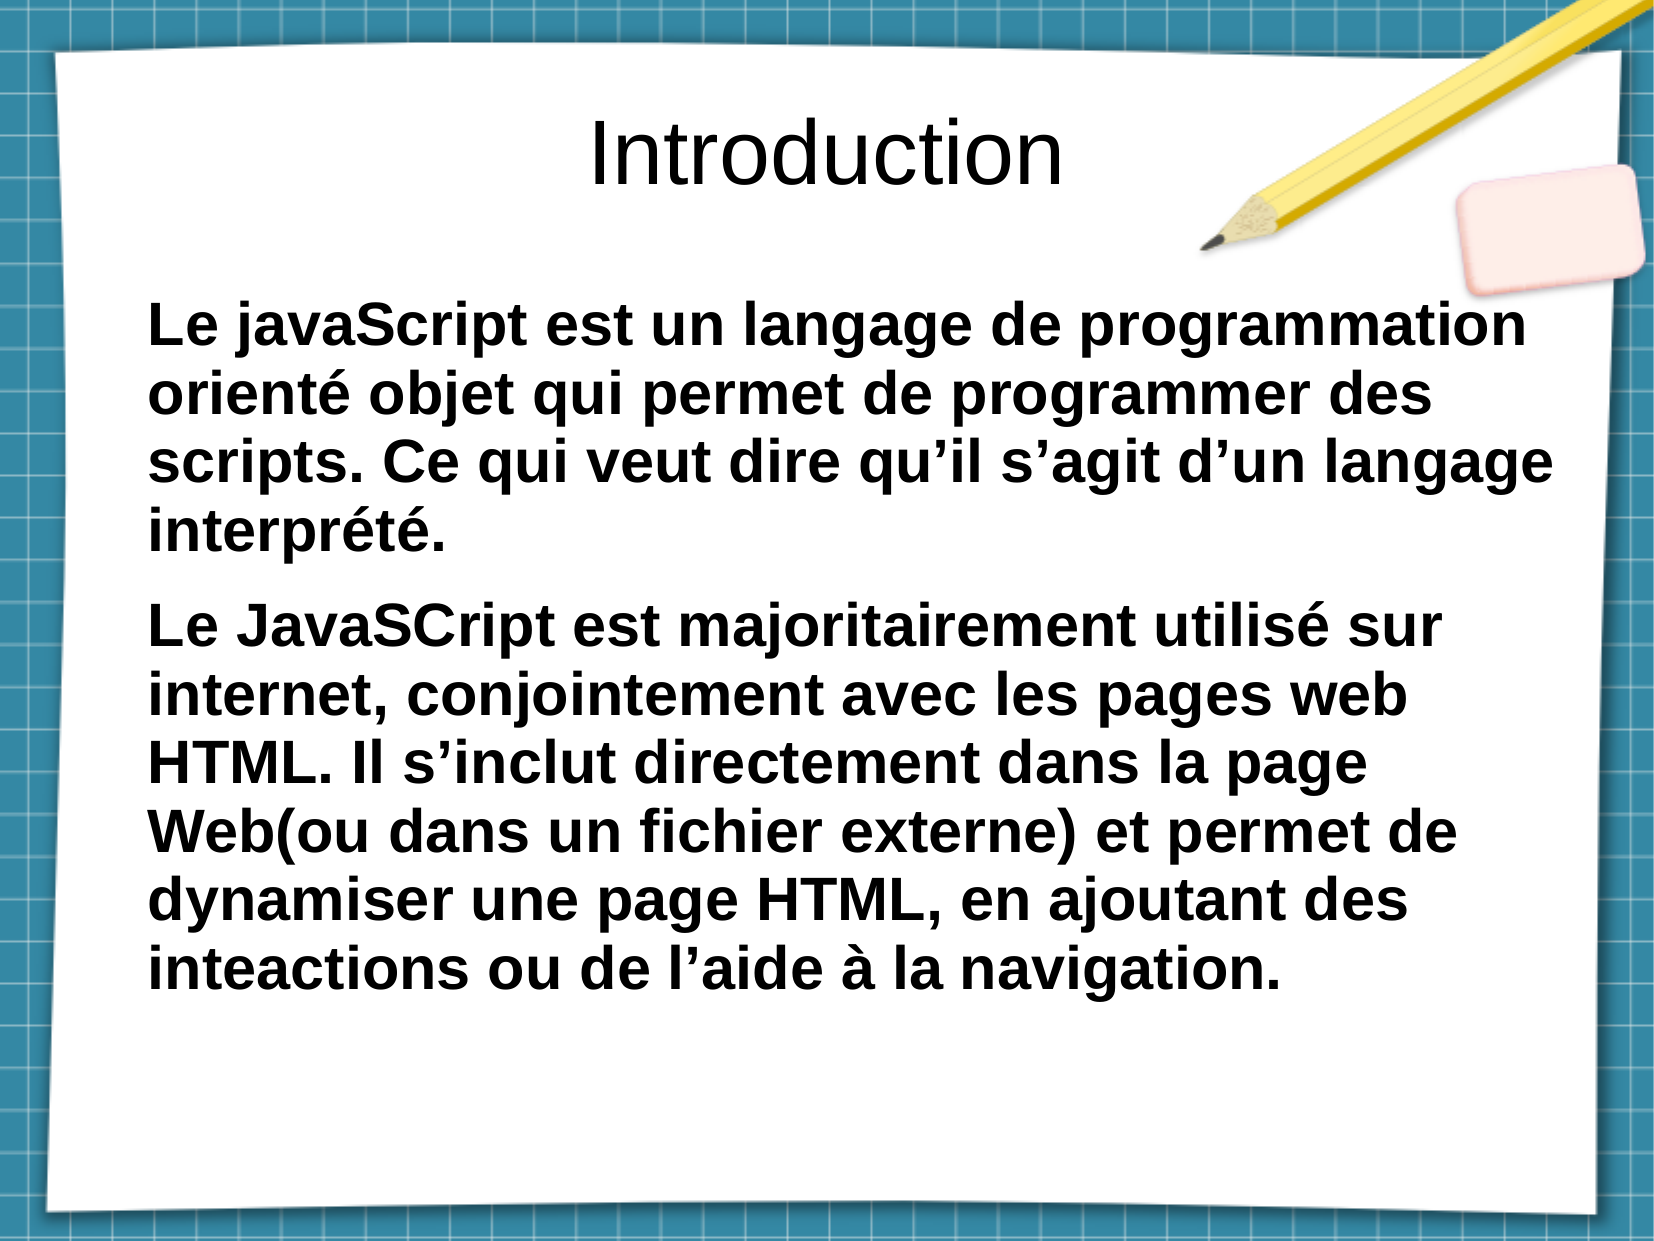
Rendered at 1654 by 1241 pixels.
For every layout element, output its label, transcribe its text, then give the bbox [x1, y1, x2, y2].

list Le javaScript est un langage de programmation orienté objet​ qui permet de programmer des scripts. Ce qui veut dire qu’il s’agit d’un langage interprété. Le JavaSCript est majoritairement utilisé sur internet, conjointement avec les pages web HTML. Il s’inclut directement dans la page Web(ou dans un fichier externe) et permet de dynamiser une page HTML, en ajoutant des inteactions ou de l’aide à la navigation. [82, 290, 1571, 1010]
picture [0, 0, 1654, 1241]
title Introduction [82, 49, 1571, 257]
